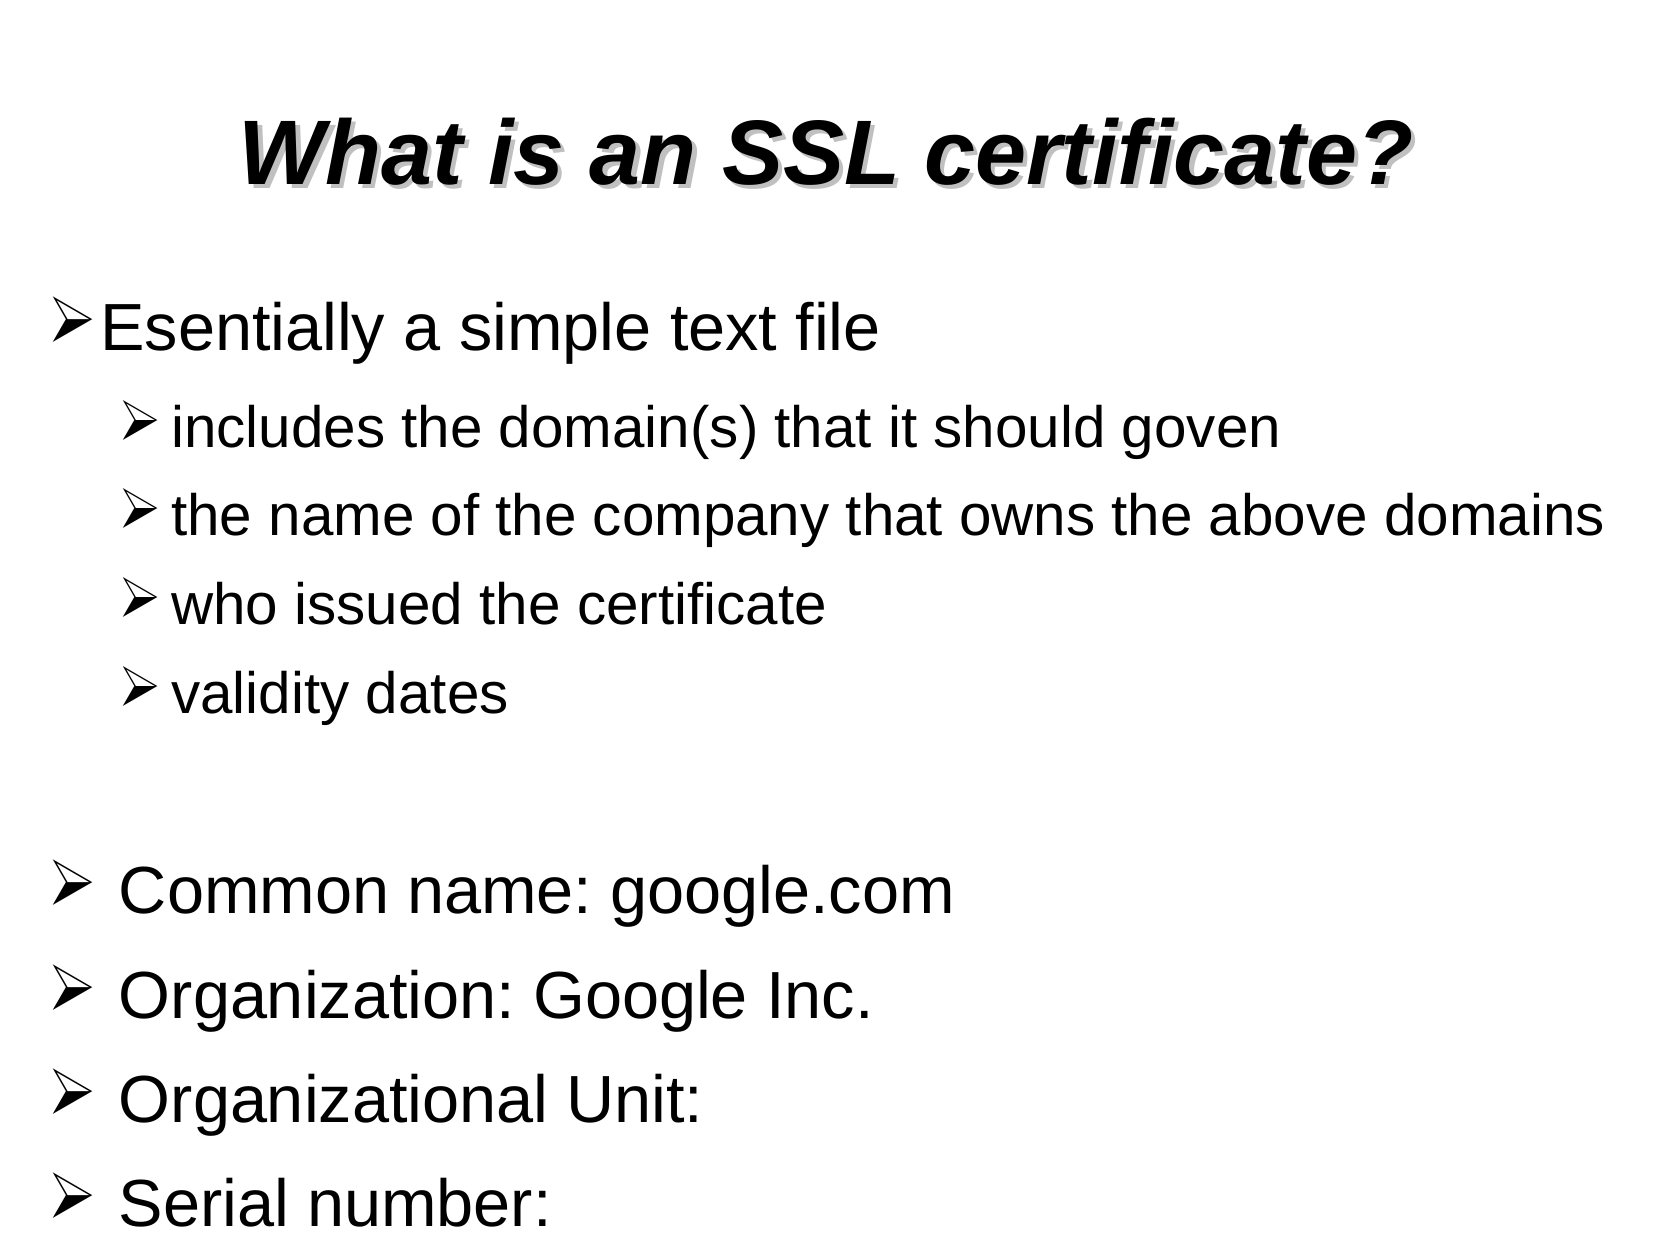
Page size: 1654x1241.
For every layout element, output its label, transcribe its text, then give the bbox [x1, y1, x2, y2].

list Esentially a simple text file includes the domain(s) that it should goven the name of the company that owns the above domains who issued the certificate validity dates Common name: google.com Organization: Google Inc. Organizational Unit: Serial number: Issued by: [29, 290, 1625, 1211]
title What is an SSL certificate? [82, 49, 1571, 257]
